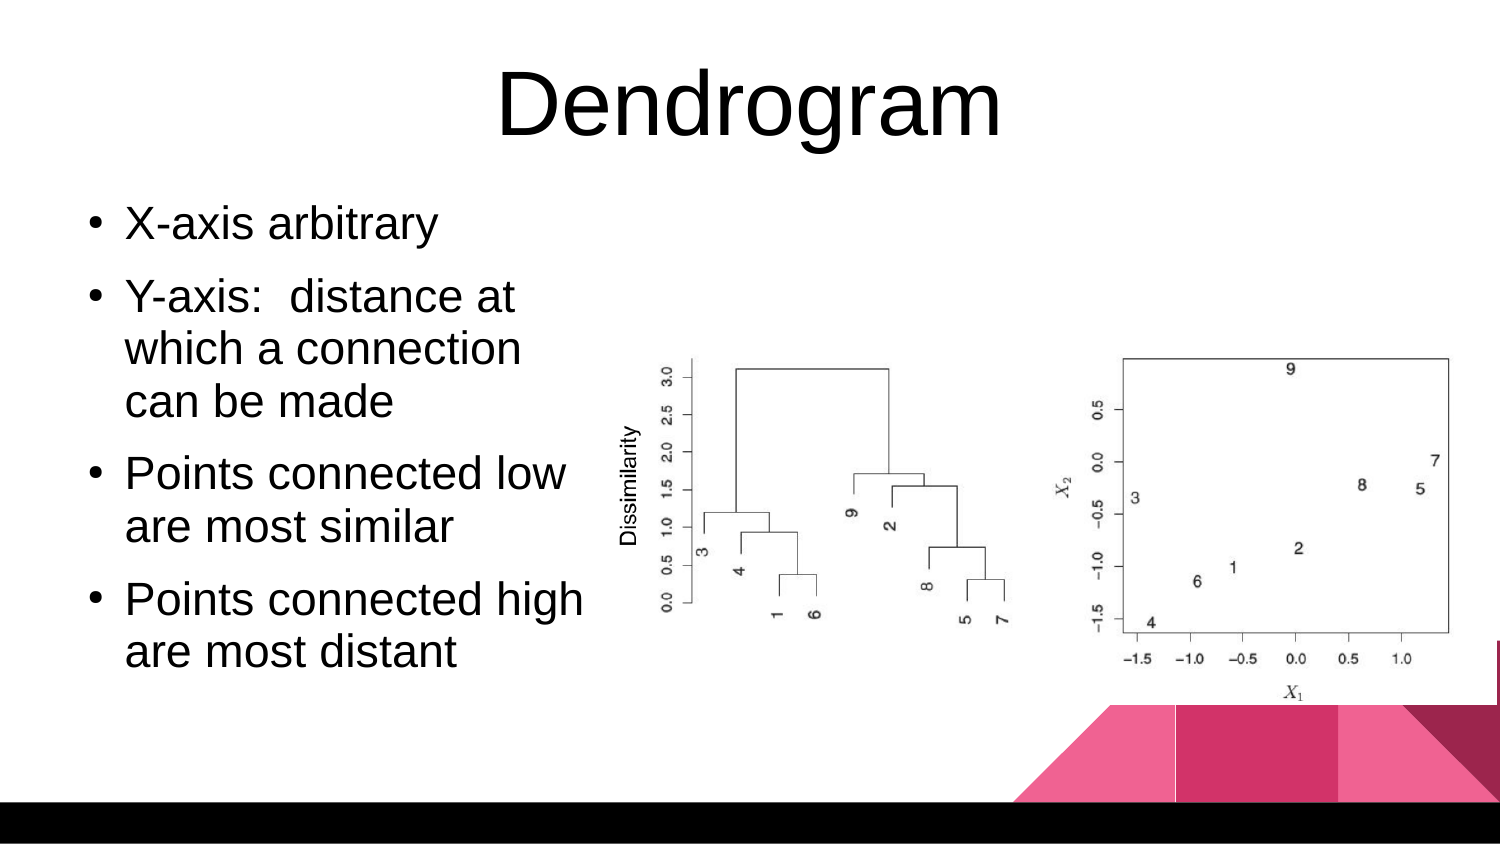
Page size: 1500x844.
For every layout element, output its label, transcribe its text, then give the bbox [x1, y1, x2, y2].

picture [596, 329, 1497, 706]
title Dendrogram [75, 33, 1425, 175]
list X-axis arbitrary Y-axis: distance at which a connection can be made Points connected low are most similar Points connected high are most distant [75, 197, 597, 687]
